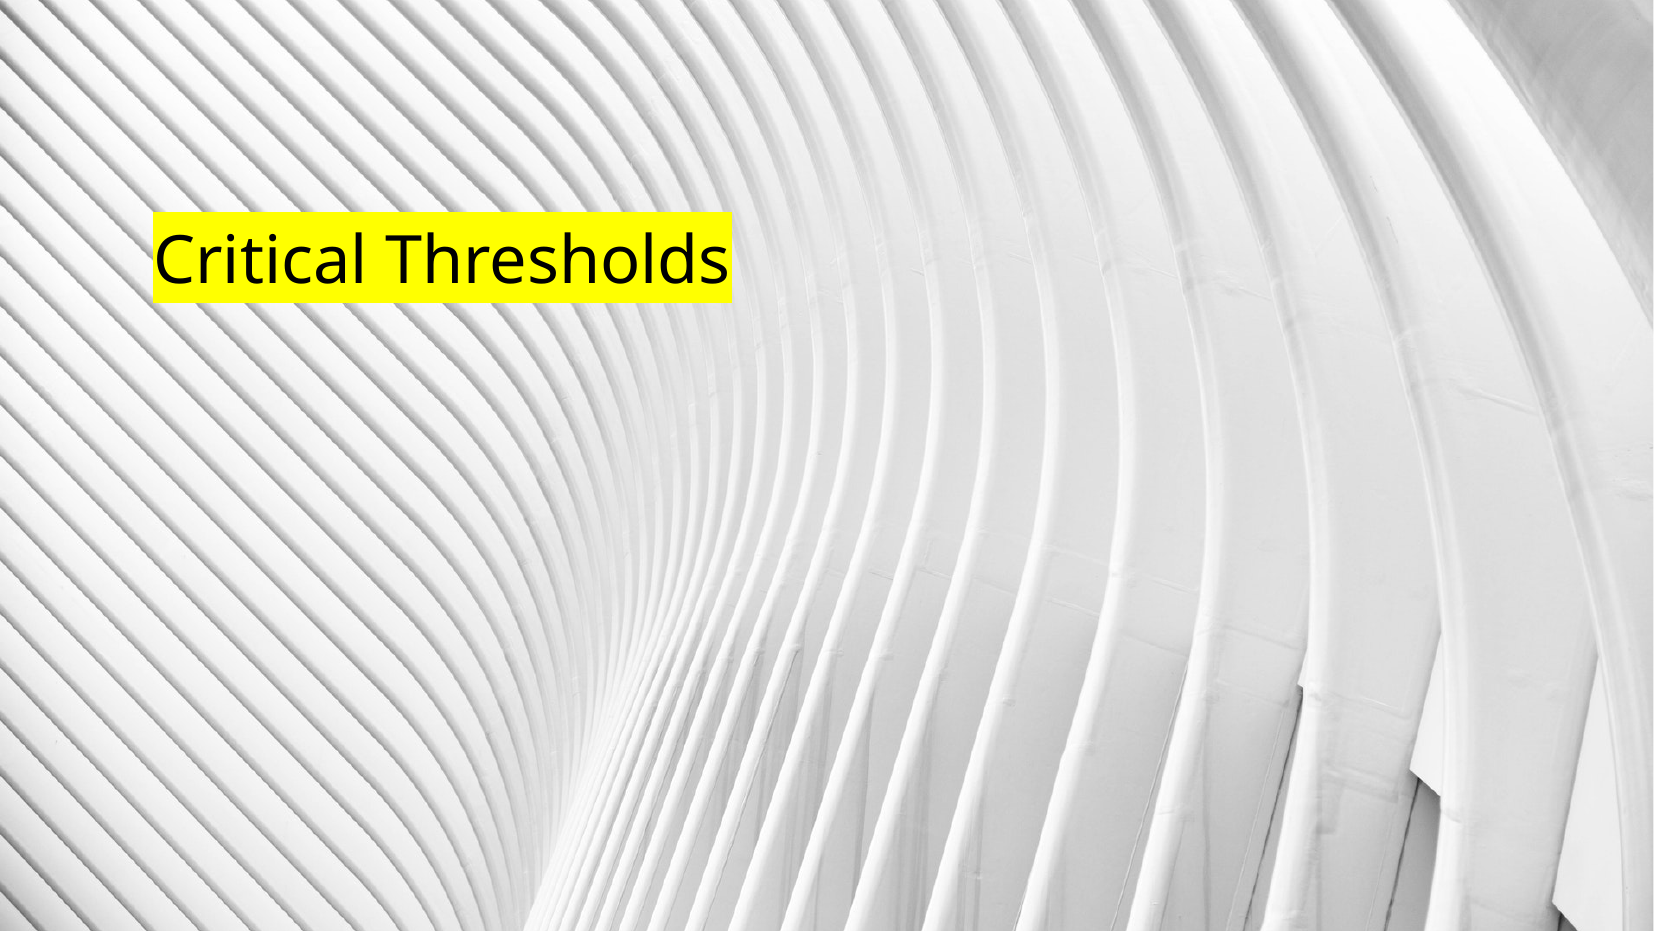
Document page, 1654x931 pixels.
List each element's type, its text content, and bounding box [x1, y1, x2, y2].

picture [0, 0, 1654, 931]
list Critical Thresholds [82, 217, 1571, 839]
